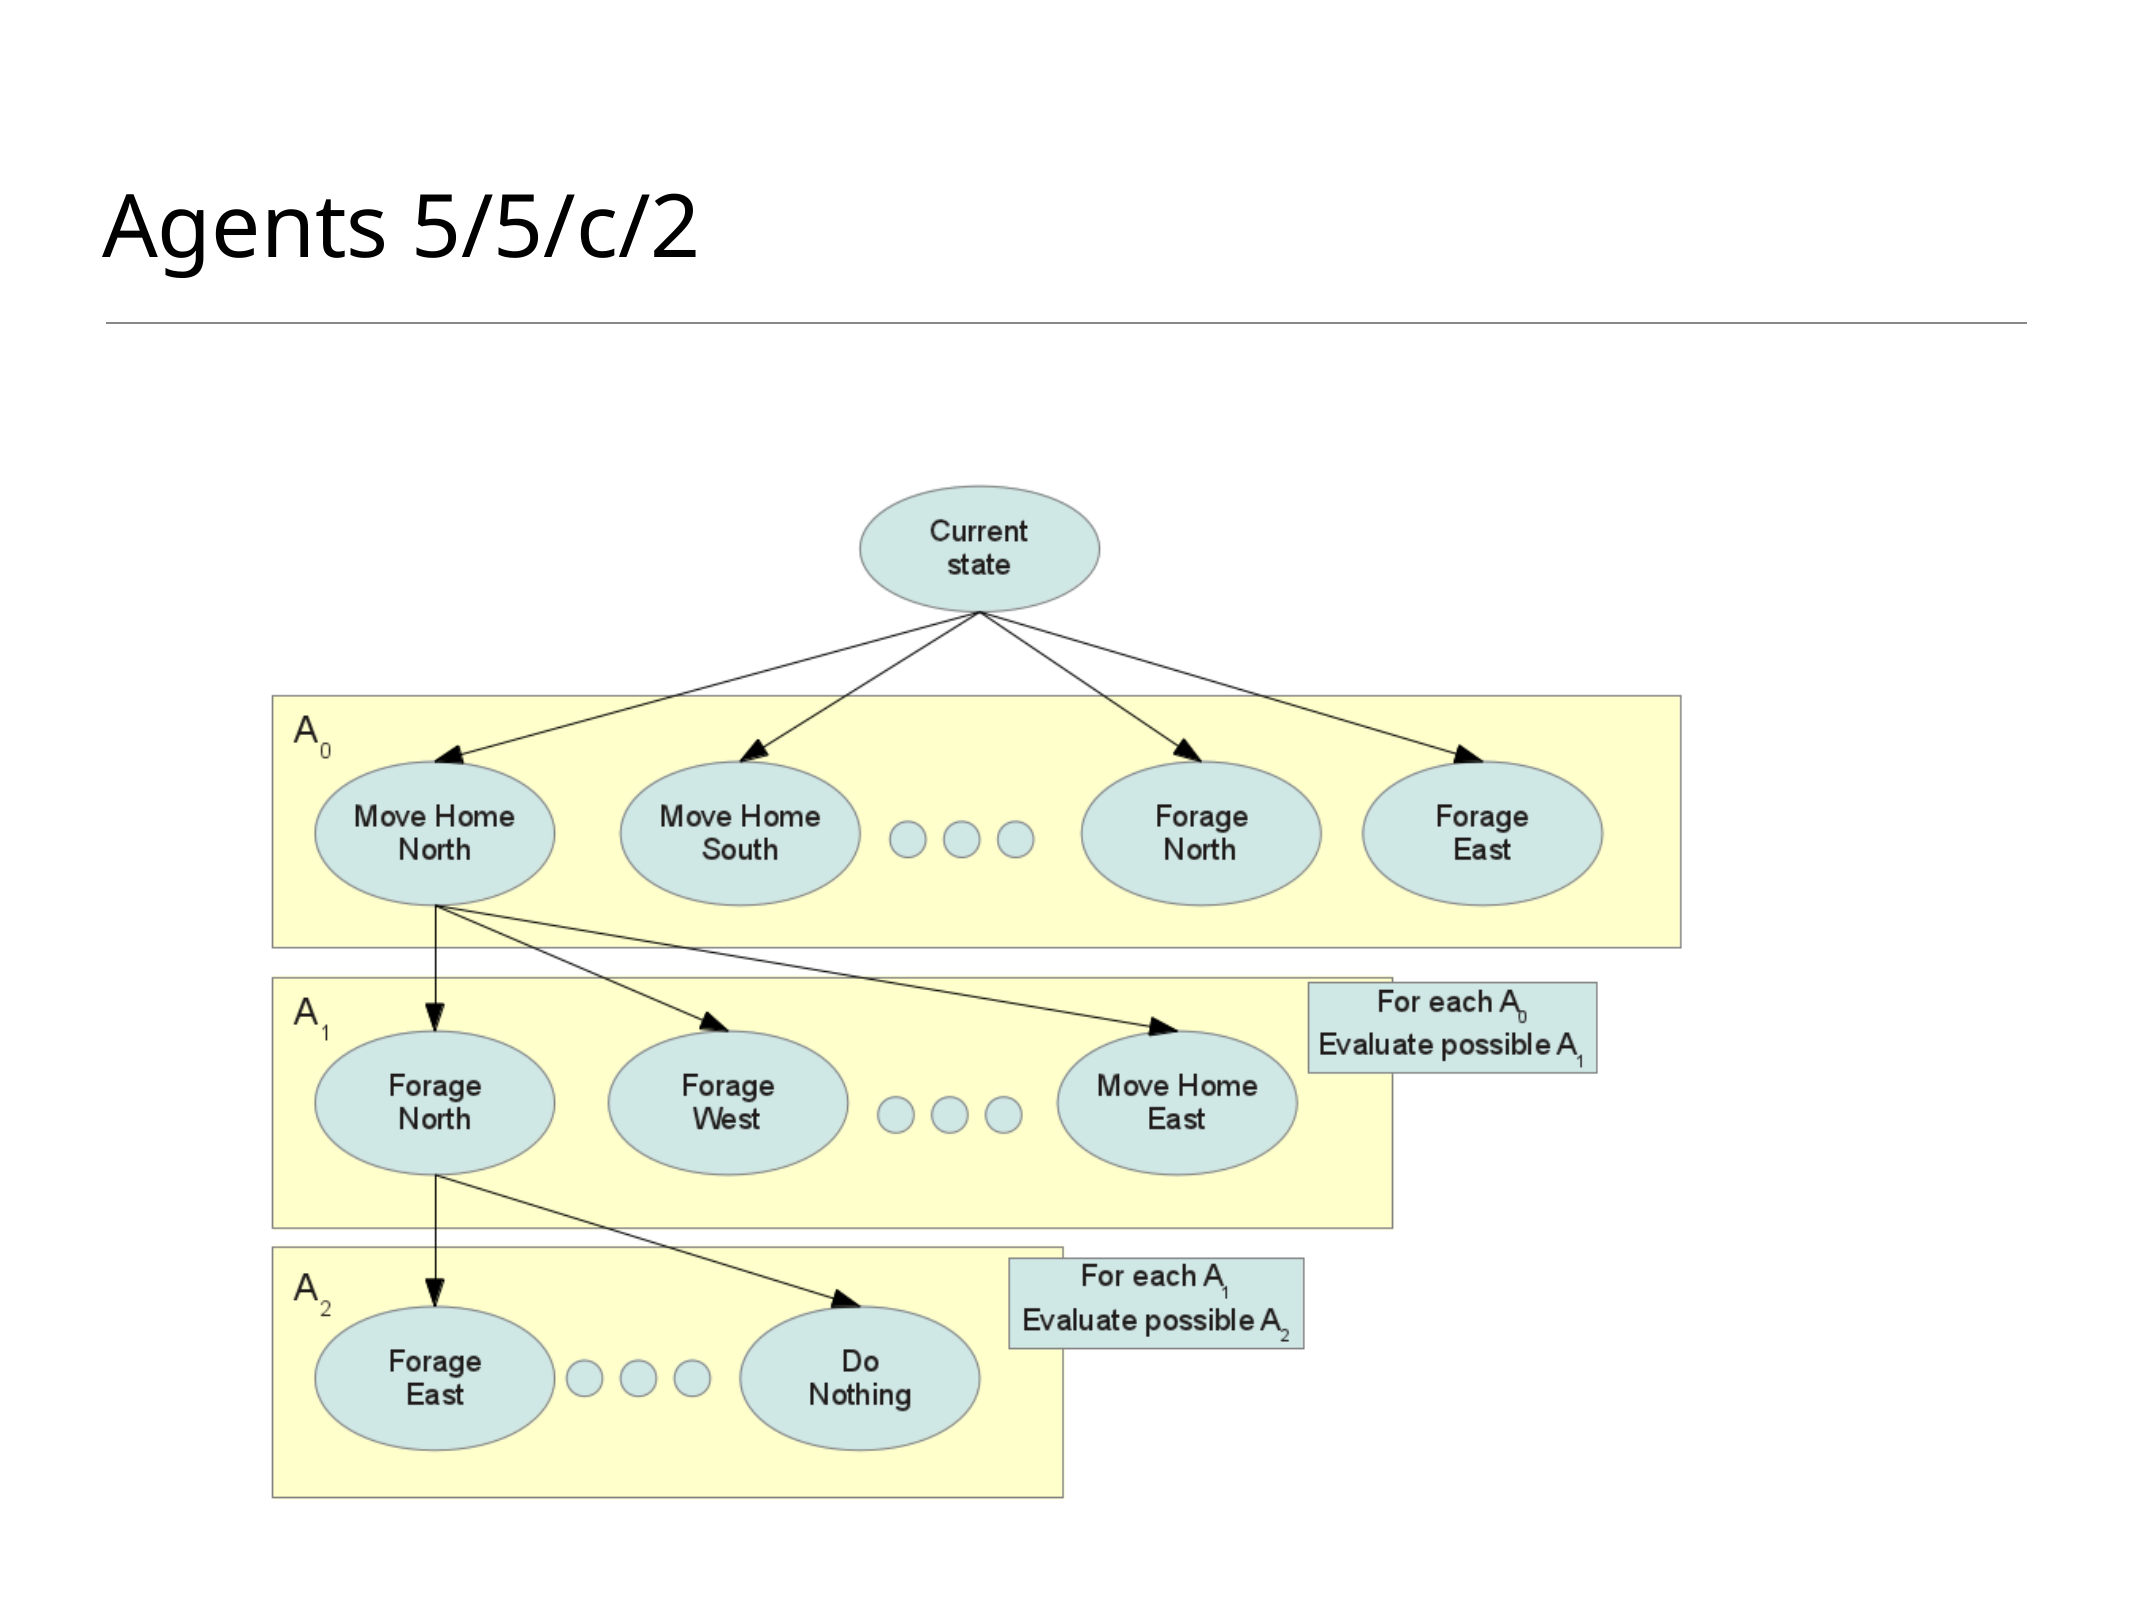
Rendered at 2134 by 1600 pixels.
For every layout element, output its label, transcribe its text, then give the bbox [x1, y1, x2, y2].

title Agents 5/5/c/2 [93, 54, 2040, 284]
picture [177, 342, 1956, 1600]
